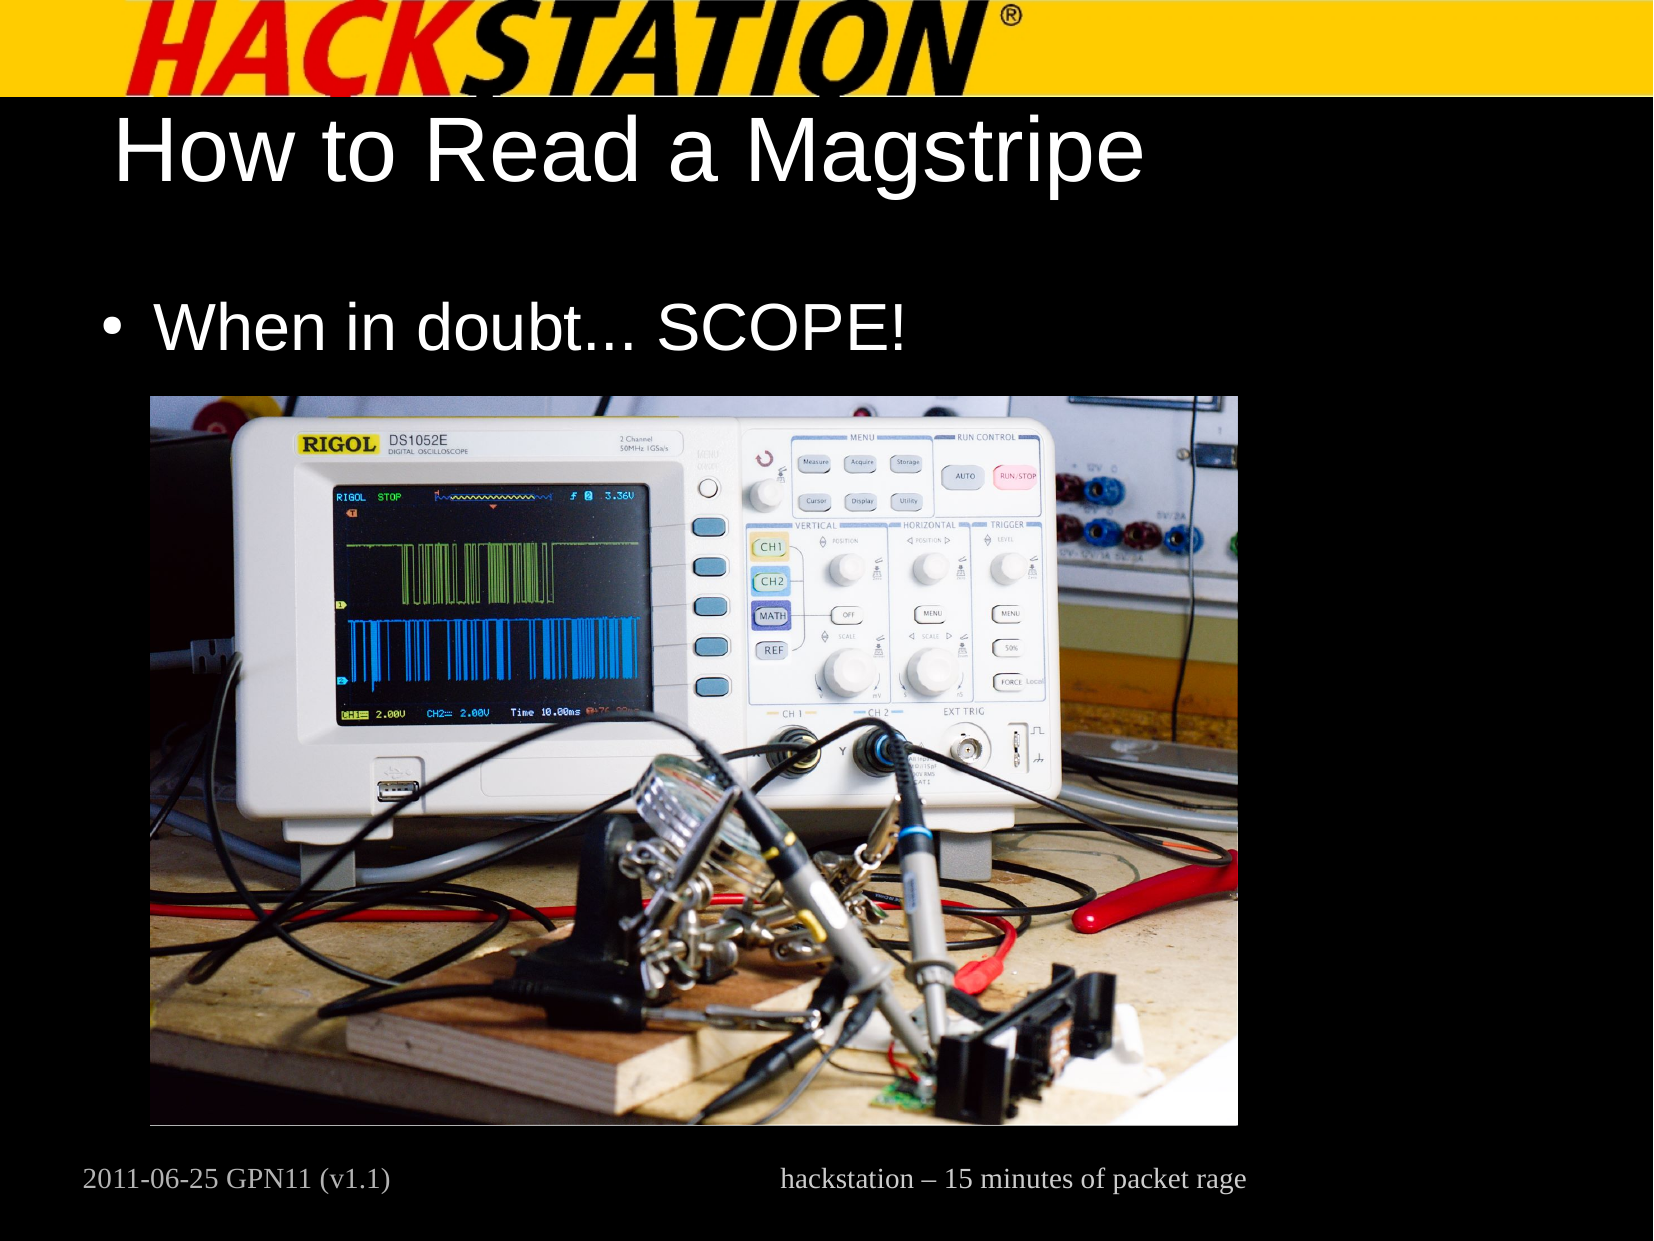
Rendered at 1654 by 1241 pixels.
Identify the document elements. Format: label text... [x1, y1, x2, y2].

picture [150, 396, 1238, 1126]
list When in doubt... SCOPE! [82, 290, 1571, 1109]
title How to Read a Magstripe [112, 75, 1571, 226]
picture [0, 0, 1653, 97]
